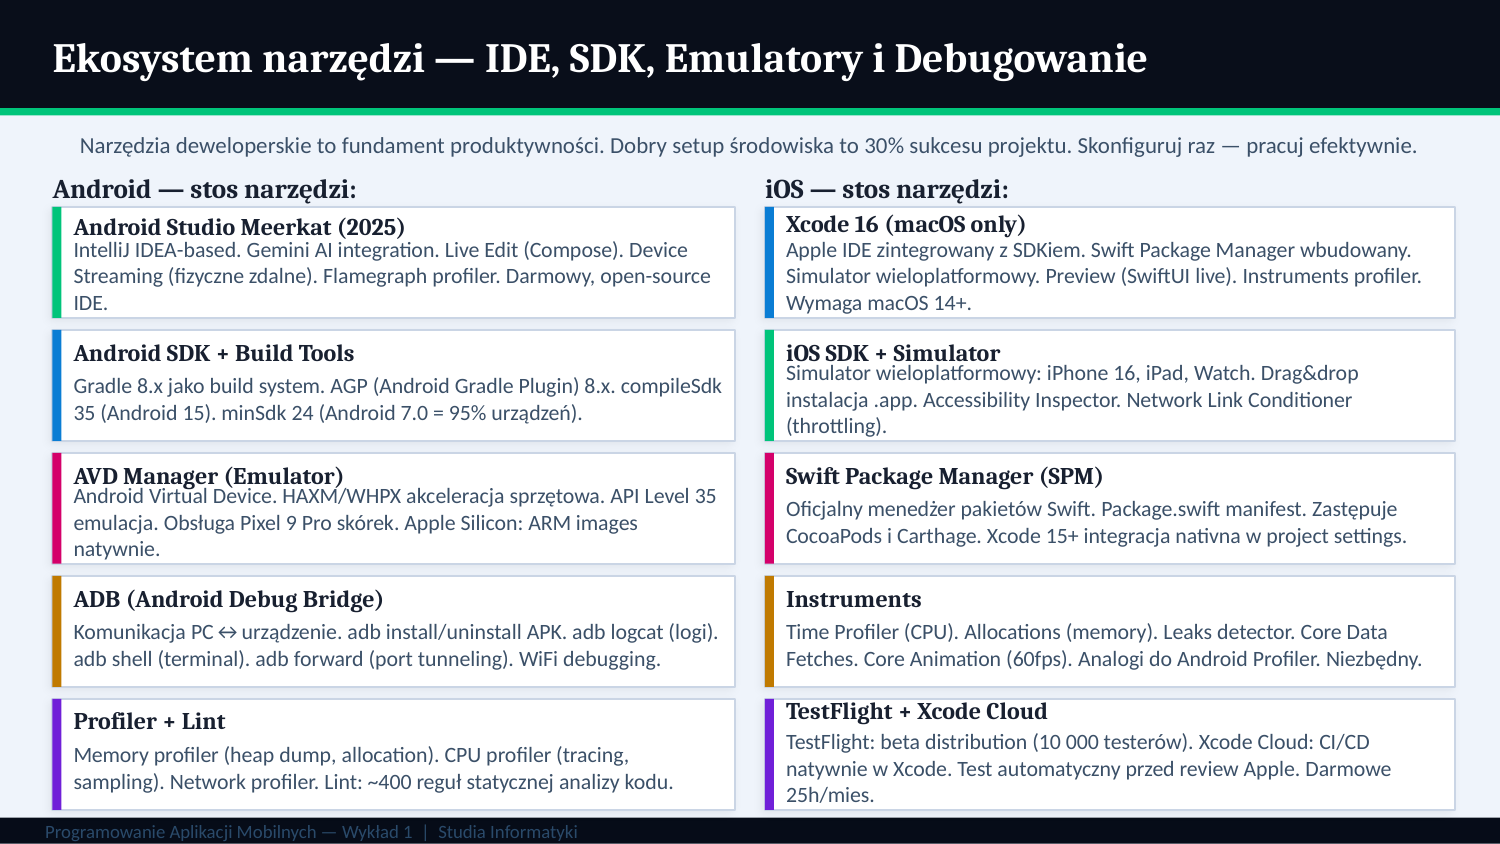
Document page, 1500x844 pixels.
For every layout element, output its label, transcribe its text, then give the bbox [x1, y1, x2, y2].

text_box [595, 246, 606, 252]
text_box [1173, 243, 1217, 252]
text_box Profiler + Lint [73, 700, 726, 740]
text_box Android Virtual Device. HAXM/WHPX akceleracja sprzętowa. API Level 35 emulacja. Obsługa Pixel 9 Pro skórek. Apple Silicon: ARM images natywnie. [73, 498, 726, 544]
text_box [1025, 245, 1033, 252]
text_box [301, 246, 318, 252]
text_box [418, 246, 431, 252]
text_box [173, 246, 185, 252]
text_box [764, 329, 1455, 441]
text_box Simulator wieloplatformowy: iPhone 16, iPad, Watch. Drag&drop instalacja .app. Accessibility Inspector. Network Link Conditioner (throttling). [785, 375, 1446, 421]
text_box [52, 698, 735, 810]
text_box [357, 246, 366, 252]
text_box [1232, 243, 1317, 252]
text_box [52, 575, 735, 687]
text_box [115, 246, 126, 252]
text_box [515, 246, 525, 252]
text_box [77, 246, 86, 252]
text_box [865, 243, 903, 252]
text_box [504, 246, 513, 252]
text_box [764, 206, 1455, 318]
text_box [52, 329, 735, 441]
text_box [284, 246, 301, 252]
text_box [1093, 243, 1123, 252]
text_box Android — stos narzędzi: [52, 166, 735, 206]
text_box AVD Manager (Emulator) [73, 454, 726, 494]
text_box [764, 452, 1455, 564]
text_box [377, 246, 387, 252]
text_box [608, 246, 615, 252]
text_box [191, 246, 202, 252]
text_box [1015, 243, 1023, 252]
text_box [548, 246, 560, 252]
text_box [1318, 243, 1346, 252]
text_box [794, 243, 823, 252]
text_box Android SDK + Build Tools [73, 331, 726, 371]
text_box [617, 246, 630, 252]
text_box [632, 246, 640, 252]
text_box TestFlight: beta distribution (10 000 testerów). Xcode Cloud: CI/CD natywnie w Xcode. Test automatyczny przed review Apple. Darmowe 25h/mies. [785, 744, 1446, 790]
text_box TestFlight + Xcode Cloud [785, 690, 1446, 730]
text_box [1147, 243, 1171, 252]
text_box [267, 246, 279, 252]
text_box [488, 246, 498, 252]
text_box [368, 246, 375, 252]
text_box [649, 246, 672, 252]
text_box [475, 246, 486, 252]
text_box Time Profiler (CPU). Allocations (memory). Leaks detector. Core Data Fetches. Core Animation (60fps). Analogi do Android Profiler. Niezbędny. [785, 621, 1446, 667]
text_box [403, 246, 416, 252]
text_box [52, 452, 735, 564]
text_box Oficjalny menedżer pakietów Swift. Package.swift manifest. Zastępuje CocoaPods i Carthage. Xcode 15+ integracja nativna w project settings. [785, 498, 1446, 544]
text_box [220, 246, 228, 252]
text_box [249, 246, 265, 252]
text_box [905, 243, 1019, 252]
text_box Ekosystem narzędzi — IDE, SDK, Emulatory i Debugowanie [52, 8, 1448, 102]
text_box Narzędzia deweloperskie to fundament produktywności. Dobry setup środowiska to 30% sukcesu projektu. Skonfiguruj raz — pracuj efektywnie. [52, 123, 1448, 165]
text_box Apple IDE zintegrowany z SDKiem. Swift Package Manager wbudowany. Simulator wieloplatformowy. Preview (SwiftUI live). Instruments profiler. Wymaga macOS 14+. [785, 252, 1446, 298]
text_box [1219, 243, 1230, 252]
text_box ADB (Android Debug Bridge) [73, 577, 726, 617]
text_box Xcode 16 (macOS only) [785, 203, 1446, 243]
text_box [1042, 243, 1097, 252]
text_box [128, 246, 136, 252]
text_box [532, 246, 546, 252]
text_box [1131, 243, 1141, 252]
text_box [824, 243, 844, 252]
text_box IntelliJ IDEA-based. Gemini AI integration. Live Edit (Compose). Device Streaming (fizyczne zdalne). Flamegraph profiler. Darmowy, open-source IDE. [73, 252, 726, 298]
text_box [331, 246, 350, 252]
text_box [565, 246, 578, 252]
text_box [764, 698, 1455, 810]
text_box [143, 246, 151, 252]
text_box Memory profiler (heap dump, allocation). CPU profiler (tracing, sampling). Network profiler. Lint: ~400 reguł statycznej analizy kodu. [73, 744, 726, 790]
text_box Programowanie Aplikacji Mobilnych — Wykład 1 | Studia Informatyki [44, 818, 1455, 843]
text_box [789, 298, 794, 307]
text_box [234, 246, 248, 252]
text_box [431, 246, 445, 252]
text_box [1031, 243, 1037, 252]
text_box [907, 298, 916, 308]
text_box [577, 246, 586, 252]
text_box [81, 298, 89, 308]
text_box [850, 245, 858, 252]
text_box Swift Package Manager (SPM) [785, 454, 1446, 494]
text_box [797, 298, 803, 306]
text_box [94, 246, 102, 252]
text_box [671, 246, 682, 252]
text_box Android Studio Meerkat (2025) [73, 206, 726, 246]
text_box [278, 246, 285, 252]
text_box [588, 246, 596, 252]
text_box [559, 246, 566, 252]
text_box [856, 243, 863, 252]
text_box [385, 246, 396, 252]
text_box [447, 246, 473, 252]
text_box [202, 246, 209, 252]
text_box [0, 0, 1500, 116]
text_box Instruments [785, 577, 1446, 617]
text_box iOS SDK + Simulator [785, 331, 1446, 371]
text_box Gradle 8.x jako build system. AGP (Android Gradle Plugin) 8.x. compileSdk 35 (Android 15). minSdk 24 (Android 7.0 = 95% urządzeń). [73, 375, 726, 421]
text_box [0, 817, 1500, 844]
text_box [208, 246, 218, 252]
text_box [764, 575, 1455, 687]
text_box iOS — stos narzędzi: [764, 166, 1455, 206]
text_box Komunikacja PC↔urządzenie. adb install/uninstall APK. adb logcat (logi). adb shell (terminal). adb forward (port tunneling). WiFi debugging. [73, 621, 726, 667]
text_box [157, 246, 168, 252]
text_box [52, 206, 735, 318]
